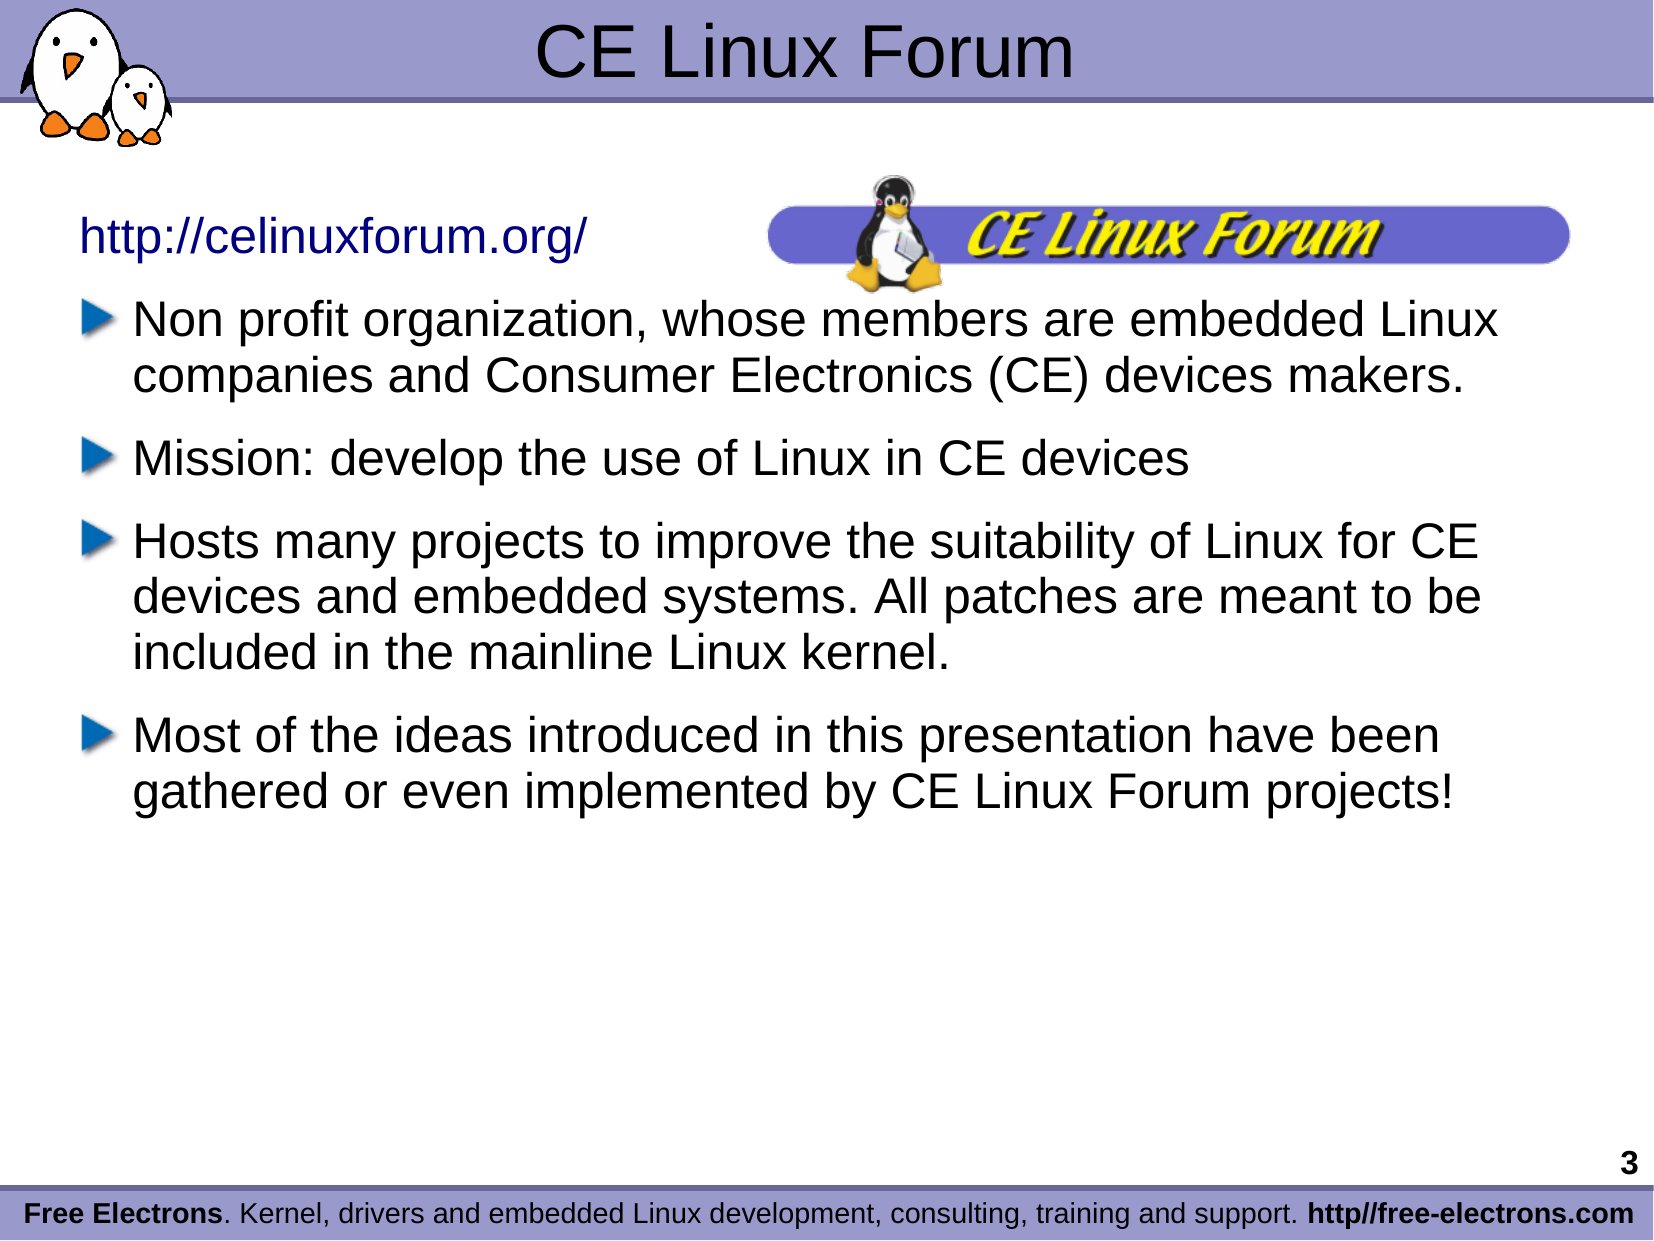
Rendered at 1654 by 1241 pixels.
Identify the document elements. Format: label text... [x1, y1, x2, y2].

picture [764, 174, 1575, 295]
title CE Linux Forum [60, 0, 1551, 103]
list http://celinuxforum.org/ Non profit organization, whose members are embedded Linux companies and Consumer Electronics (CE) devices makers. Mission: develop the use of Linux in CE devices Hosts many projects to improve the suitability of Linux for CE devices and embedded systems. All patches are meant to be included in the mainline Linux kernel. Most of the ideas introduced in this presentation have been gathered or even implemented by CE Linux Forum projects! [61, 208, 1519, 1058]
picture [20, 8, 172, 147]
